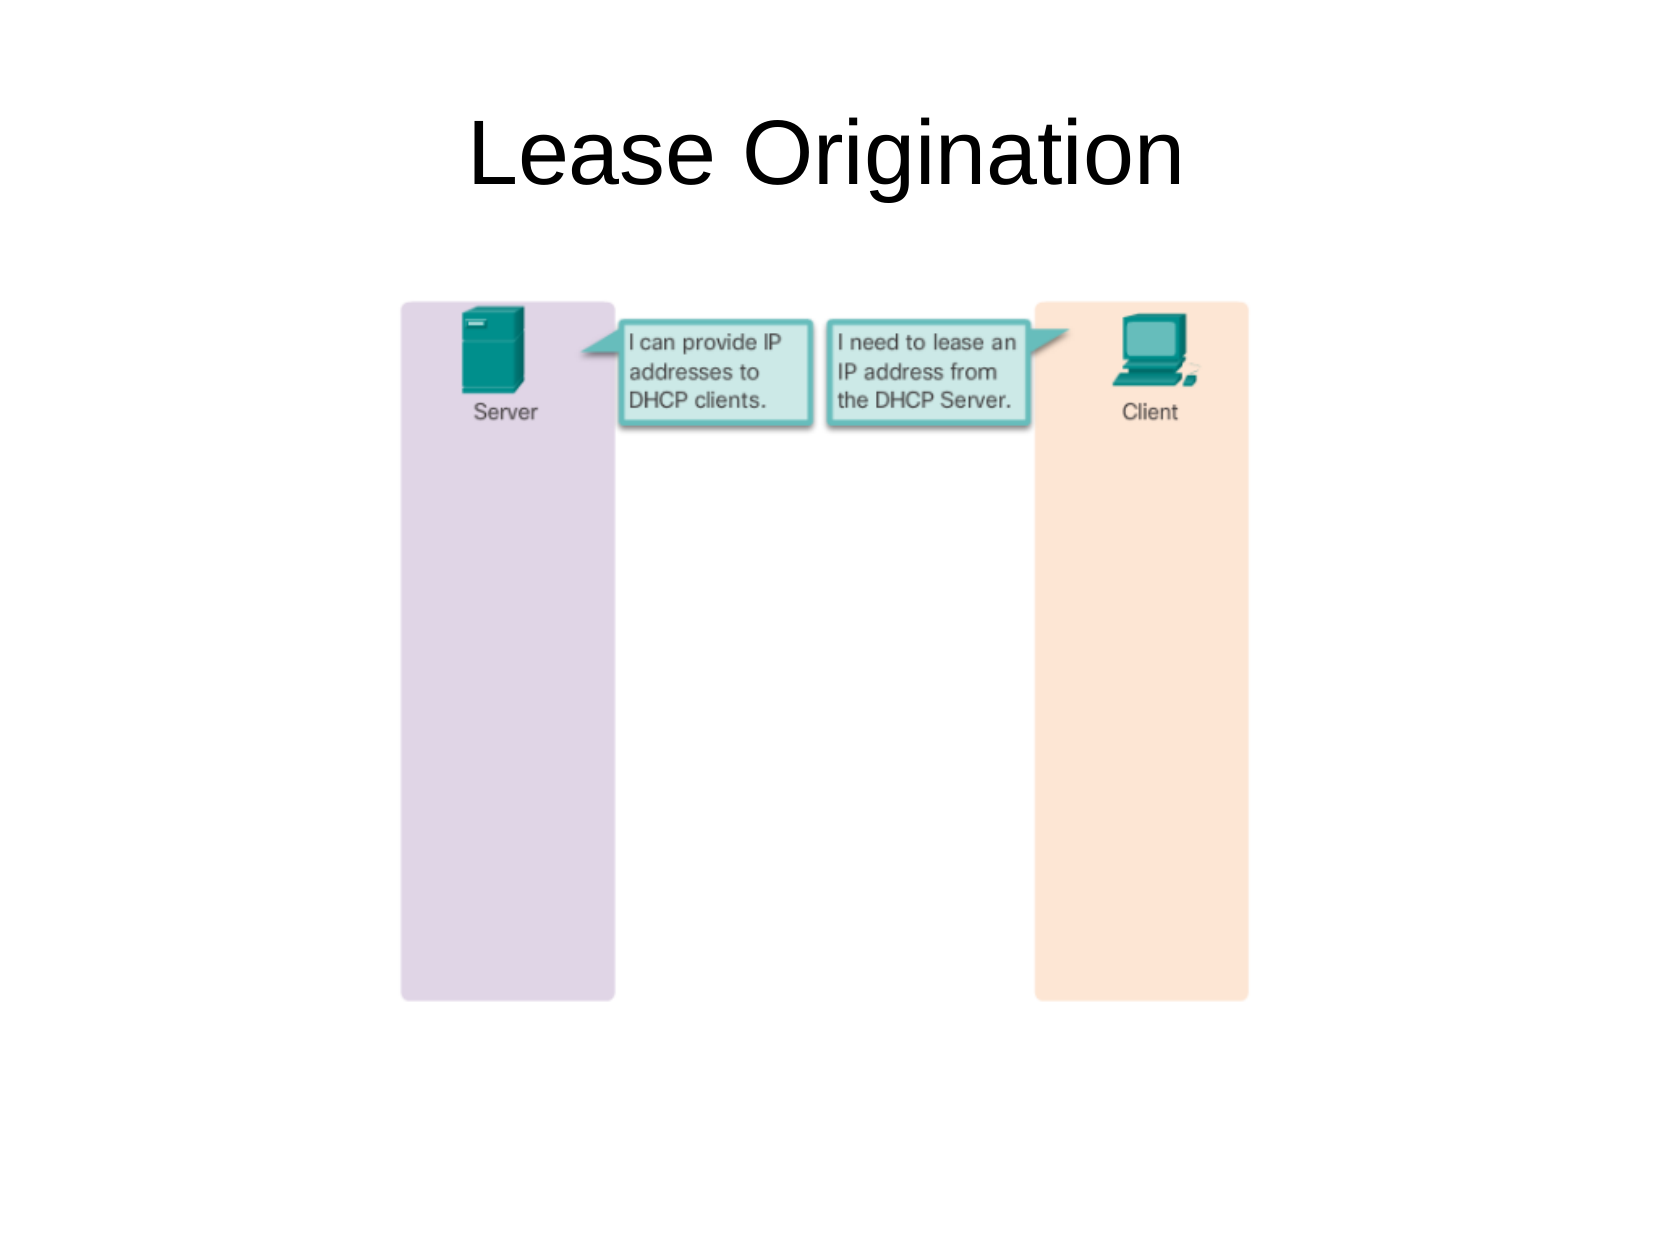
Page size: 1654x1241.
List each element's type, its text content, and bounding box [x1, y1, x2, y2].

picture [391, 290, 1262, 1010]
title Lease Origination [82, 49, 1571, 257]
